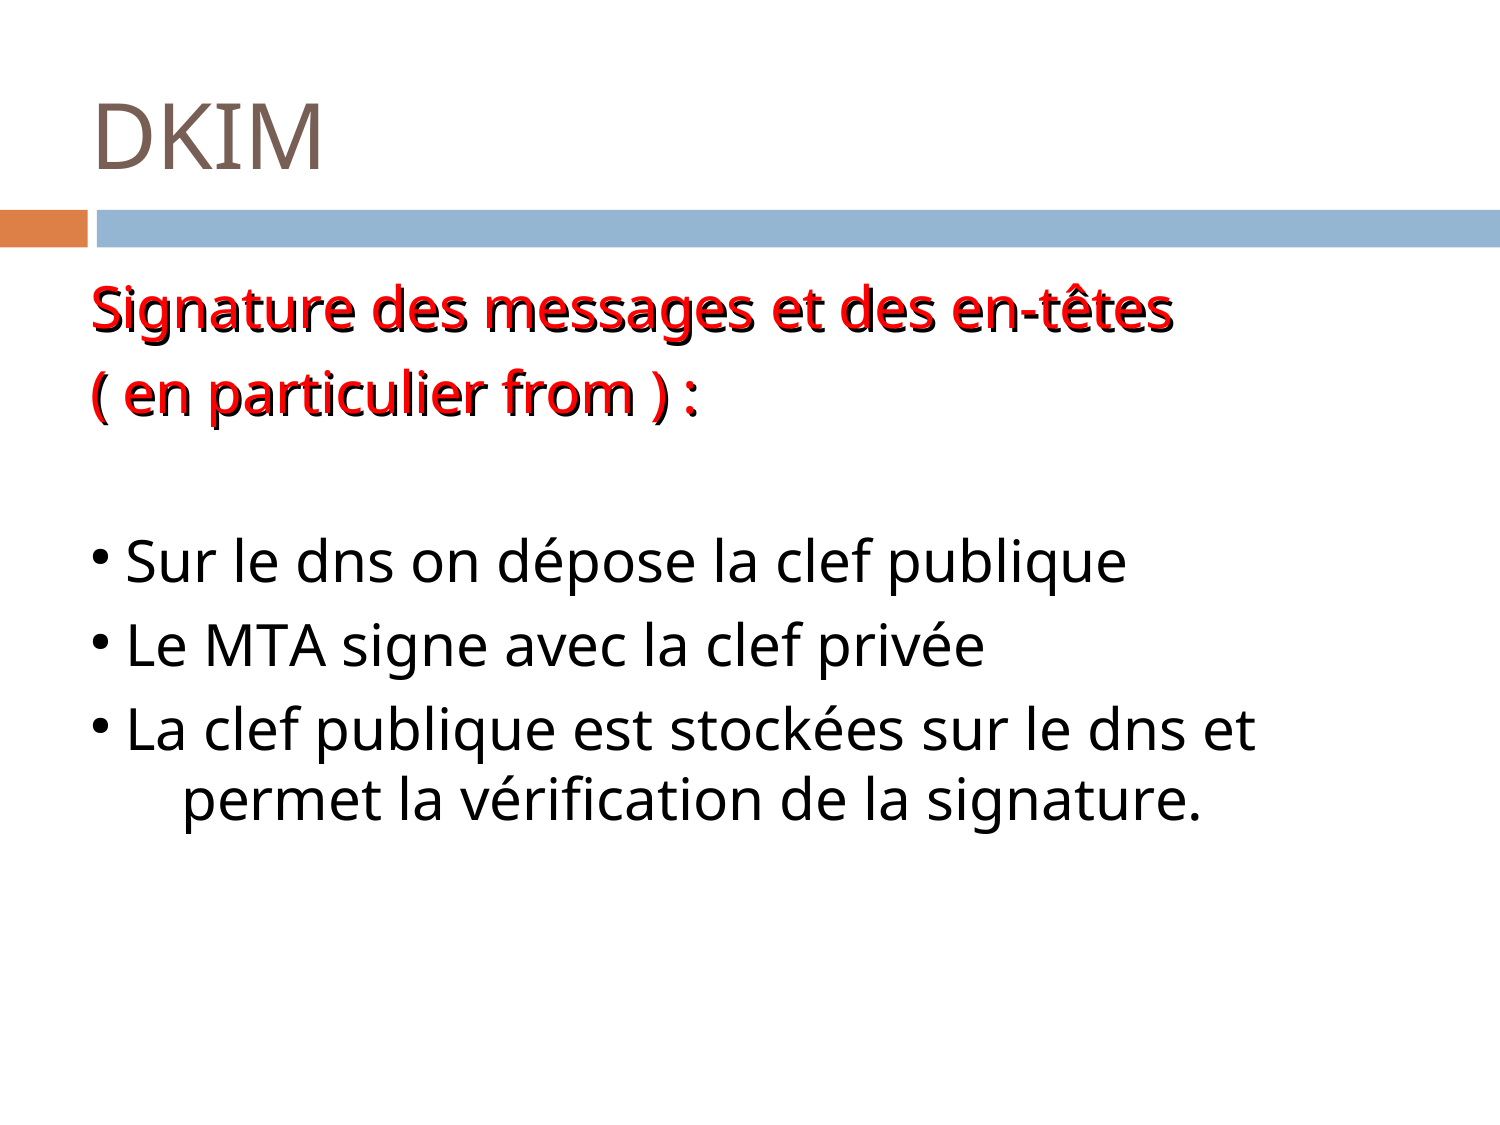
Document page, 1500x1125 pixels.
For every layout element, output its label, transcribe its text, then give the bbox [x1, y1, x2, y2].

title DKIM [75, 44, 1426, 233]
list Signature des messages et des en-têtes ( en particulier from ) : Sur le dns on dépose la clef publique Le MTA signe avec la clef privée La clef publique est stockées sur le dns et permet la vérification de la signature. [75, 263, 1426, 1073]
